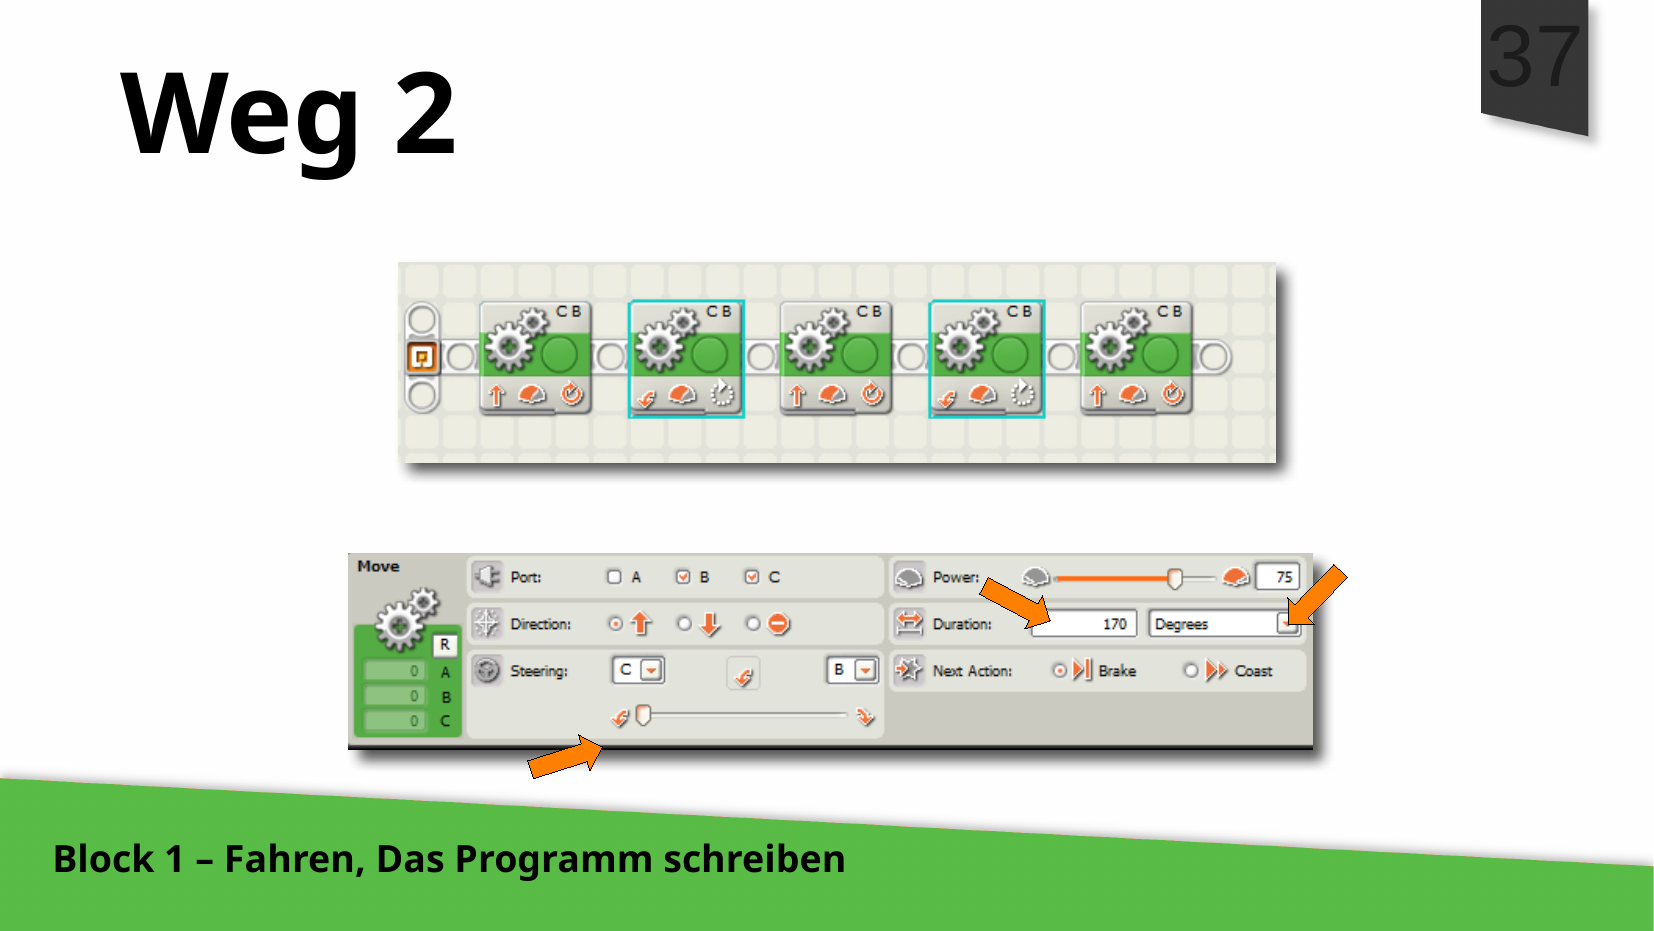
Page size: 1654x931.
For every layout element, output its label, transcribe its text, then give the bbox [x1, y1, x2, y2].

text_box <number> [923, 0, 1599, 141]
text_box [1287, 564, 1348, 625]
picture [0, 0, 1654, 931]
title Weg 2 [120, 32, 1501, 188]
text_box [527, 734, 603, 779]
text_box [979, 577, 1051, 629]
text_box Block 1 – Fahren, Das Programm schreiben [37, 825, 863, 901]
